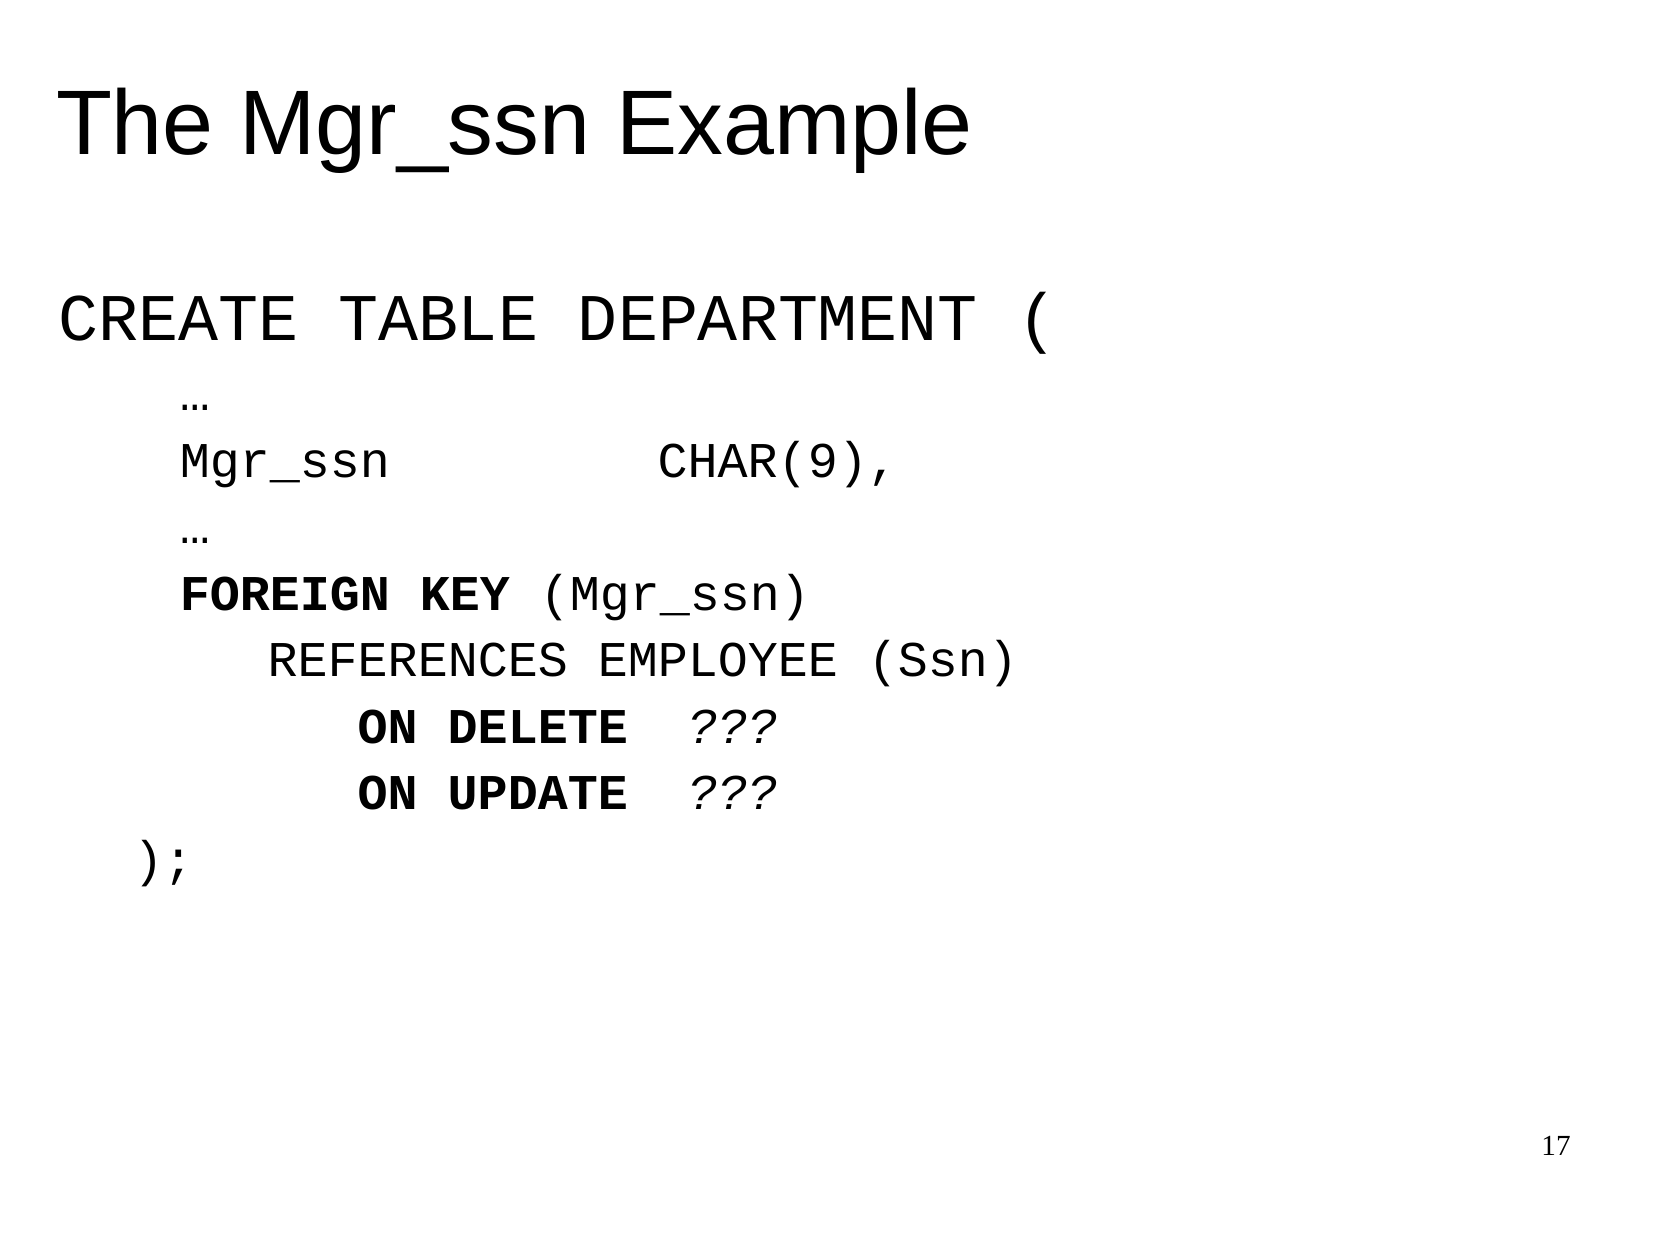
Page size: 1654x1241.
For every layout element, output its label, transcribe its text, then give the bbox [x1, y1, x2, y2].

title The Mgr_ssn Example [41, 54, 1452, 180]
list CREATE TABLE DEPARTMENT ( … Mgr_ssn CHAR(9), … FOREIGN KEY (Mgr_ssn) REFERENCES EMPLOYEE (Ssn) ON DELETE ??? ON UPDATE ??? ); [43, 275, 1626, 1186]
